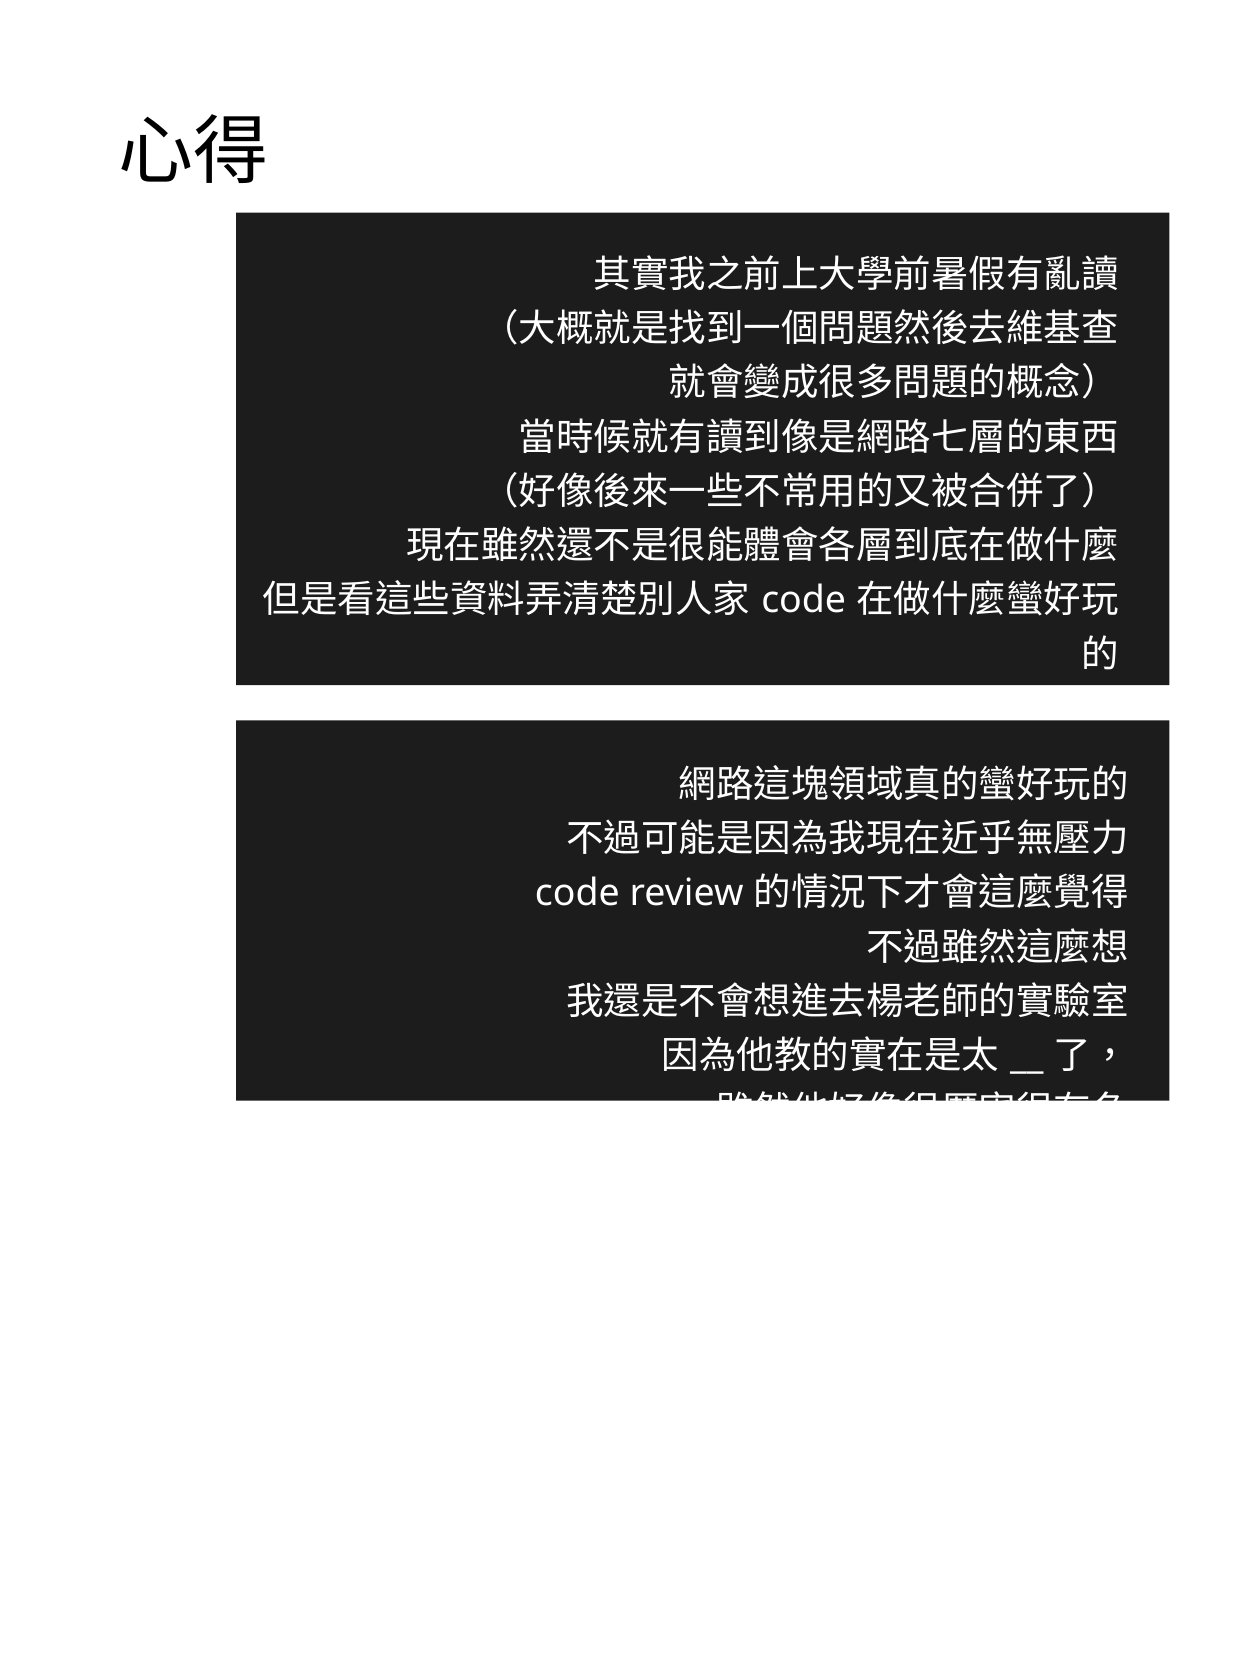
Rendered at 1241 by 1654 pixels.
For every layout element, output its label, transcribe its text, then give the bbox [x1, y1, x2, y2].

text_box 網路這塊領域真的蠻好玩的 不過可能是因為我現在近乎無壓力 code review的情況下才會這麼覺得 不過雖然這麼想 我還是不會想進去楊老師的實驗室 因為他教的實在是太__了， 雖然他好像很厲害很有名 雖然教學跟做研究是兩回事，不過就是不想 [401, 746, 1144, 1101]
text_box [236, 720, 1170, 1101]
text_box [236, 212, 1170, 686]
text_box 心得 [103, 82, 284, 173]
text_box 其實我之前上大學前暑假有亂讀 （大概就是找到一個問題然後去維基查 就會變成很多問題的概念） 當時候就有讀到像是網路七層的東西 （好像後來一些不常用的又被合併了） 現在雖然還不是很能體會各層到底在做什麼 但是看這些資料弄清楚別人家code在做什麼蠻好玩的 尤有一些寫法我跟他一樣，但是其他不一樣的地方 不得不承認，他寫的手法真的很精簡且很優雅 像是一些字串的處理，用到pointer去做 之前真的是完全沒想過 [248, 236, 1170, 720]
